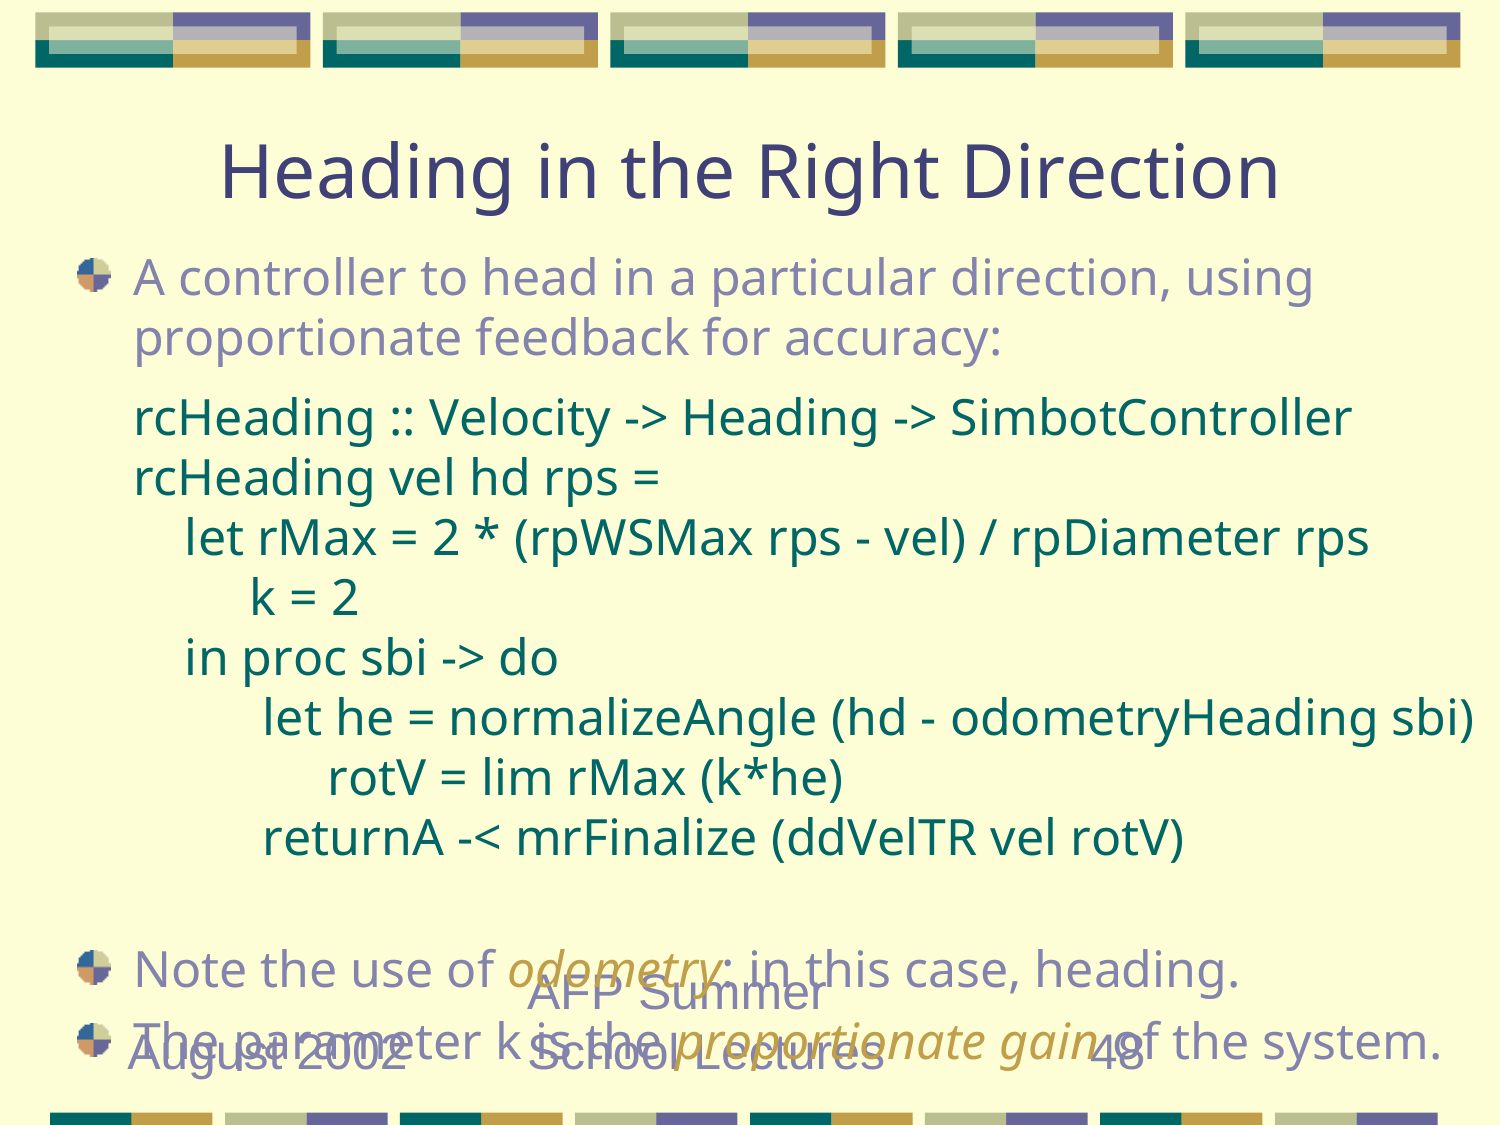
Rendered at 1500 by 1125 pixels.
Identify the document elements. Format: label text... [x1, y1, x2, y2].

list A controller to head in a particular direction, using proportionate feedback for accuracy: rcHeading :: Velocity -> Heading -> SimbotController rcHeading vel hd rps = let rMax = 2 * (rpWSMax rps - vel) / rpDiameter rps k = 2 in proc sbi -> do let he = normalizeAngle (hd - odometryHeading sbi) rotV = lim rMax (k*he) returnA -< mrFinalize (ddVelTR vel rotV) Note the use of odometry: in this case, heading. The parameter k is the proportionate gain of the system. [62, 237, 1500, 1078]
title Heading in the Right Direction [112, 99, 1388, 237]
